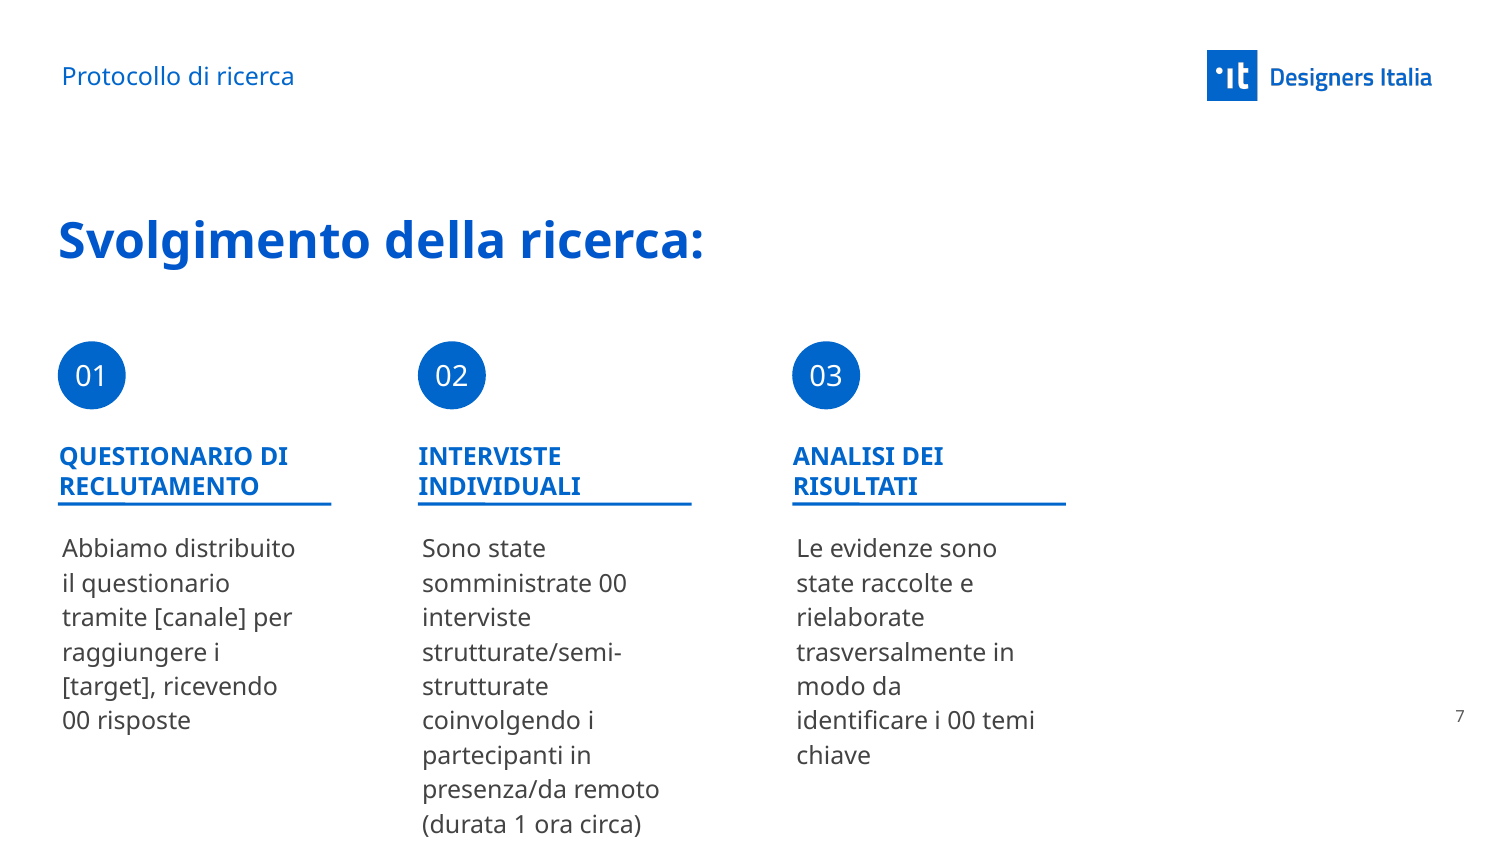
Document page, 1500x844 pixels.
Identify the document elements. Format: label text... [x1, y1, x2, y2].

text_box Svolgimento della ricerca: [43, 193, 779, 324]
slide_number <number> [1389, 688, 1480, 747]
text_box 03 [792, 352, 861, 399]
text_box 01 [57, 352, 126, 399]
text_box Protocollo di ricerca [46, 52, 684, 99]
text_box [67, 341, 117, 352]
text_box 02 [417, 352, 486, 399]
picture [1207, 50, 1445, 101]
text_box [67, 399, 117, 410]
text_box ANALISI DEI RISULTATI [777, 425, 1066, 502]
text_box Le evidenze sono state raccolte e rielaborate trasversalmente in modo da identificare i 00 temi chiave [781, 513, 1052, 755]
text_box [427, 341, 477, 352]
text_box Abbiamo distribuito il questionario tramite [canale] per raggiungere i [target], ricevendo 00 risposte [47, 513, 318, 755]
text_box Sono state somministrate 00 interviste strutturate/semi-strutturate coinvolgendo i partecipanti in presenza/da remoto (durata 1 ora circa) [407, 513, 692, 755]
text_box QUESTIONARIO DI RECLUTAMENTO [43, 425, 364, 502]
text_box INTERVISTE INDIVIDUALI [403, 425, 692, 502]
text_box [427, 399, 477, 410]
text_box [801, 341, 851, 352]
text_box [801, 399, 851, 410]
